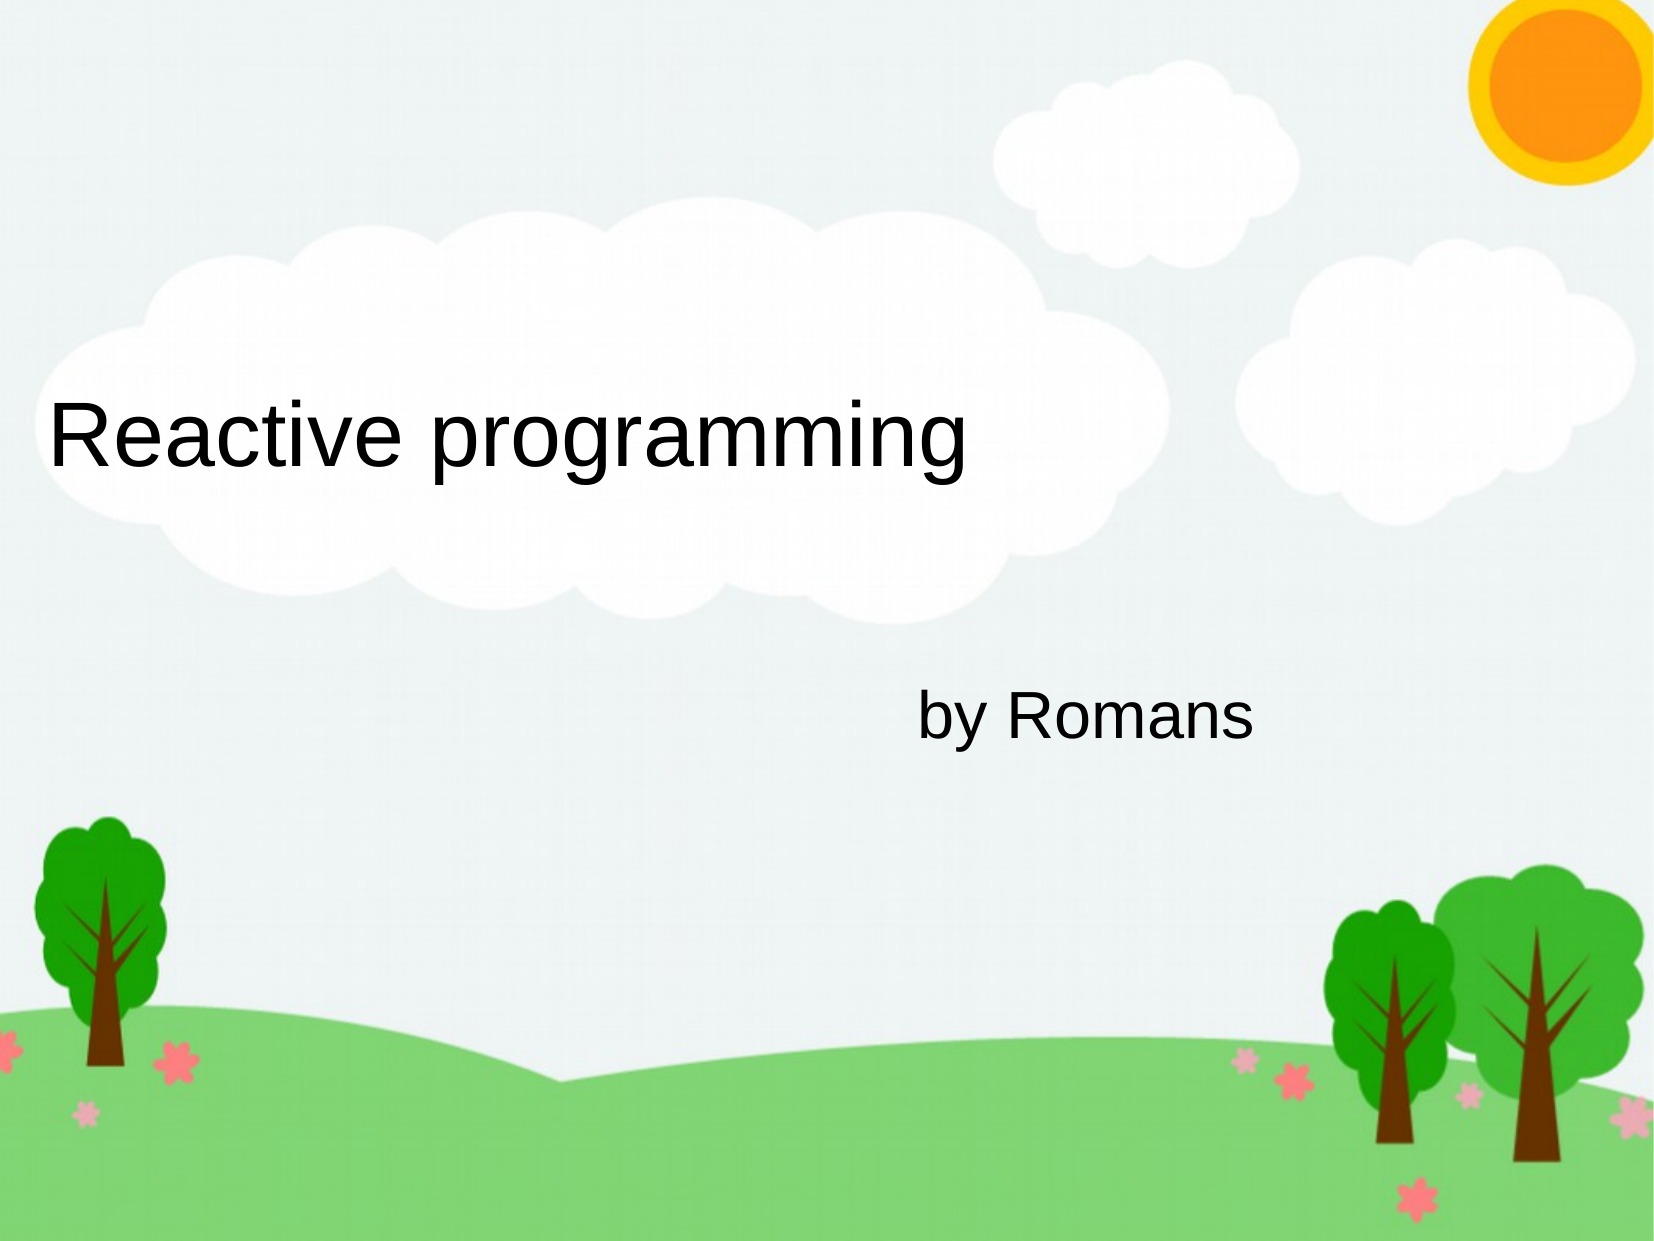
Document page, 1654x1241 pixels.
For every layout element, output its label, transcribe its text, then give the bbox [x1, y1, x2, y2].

title Reactive programming [47, 283, 1512, 577]
subtitle by Romans [661, 632, 1512, 792]
